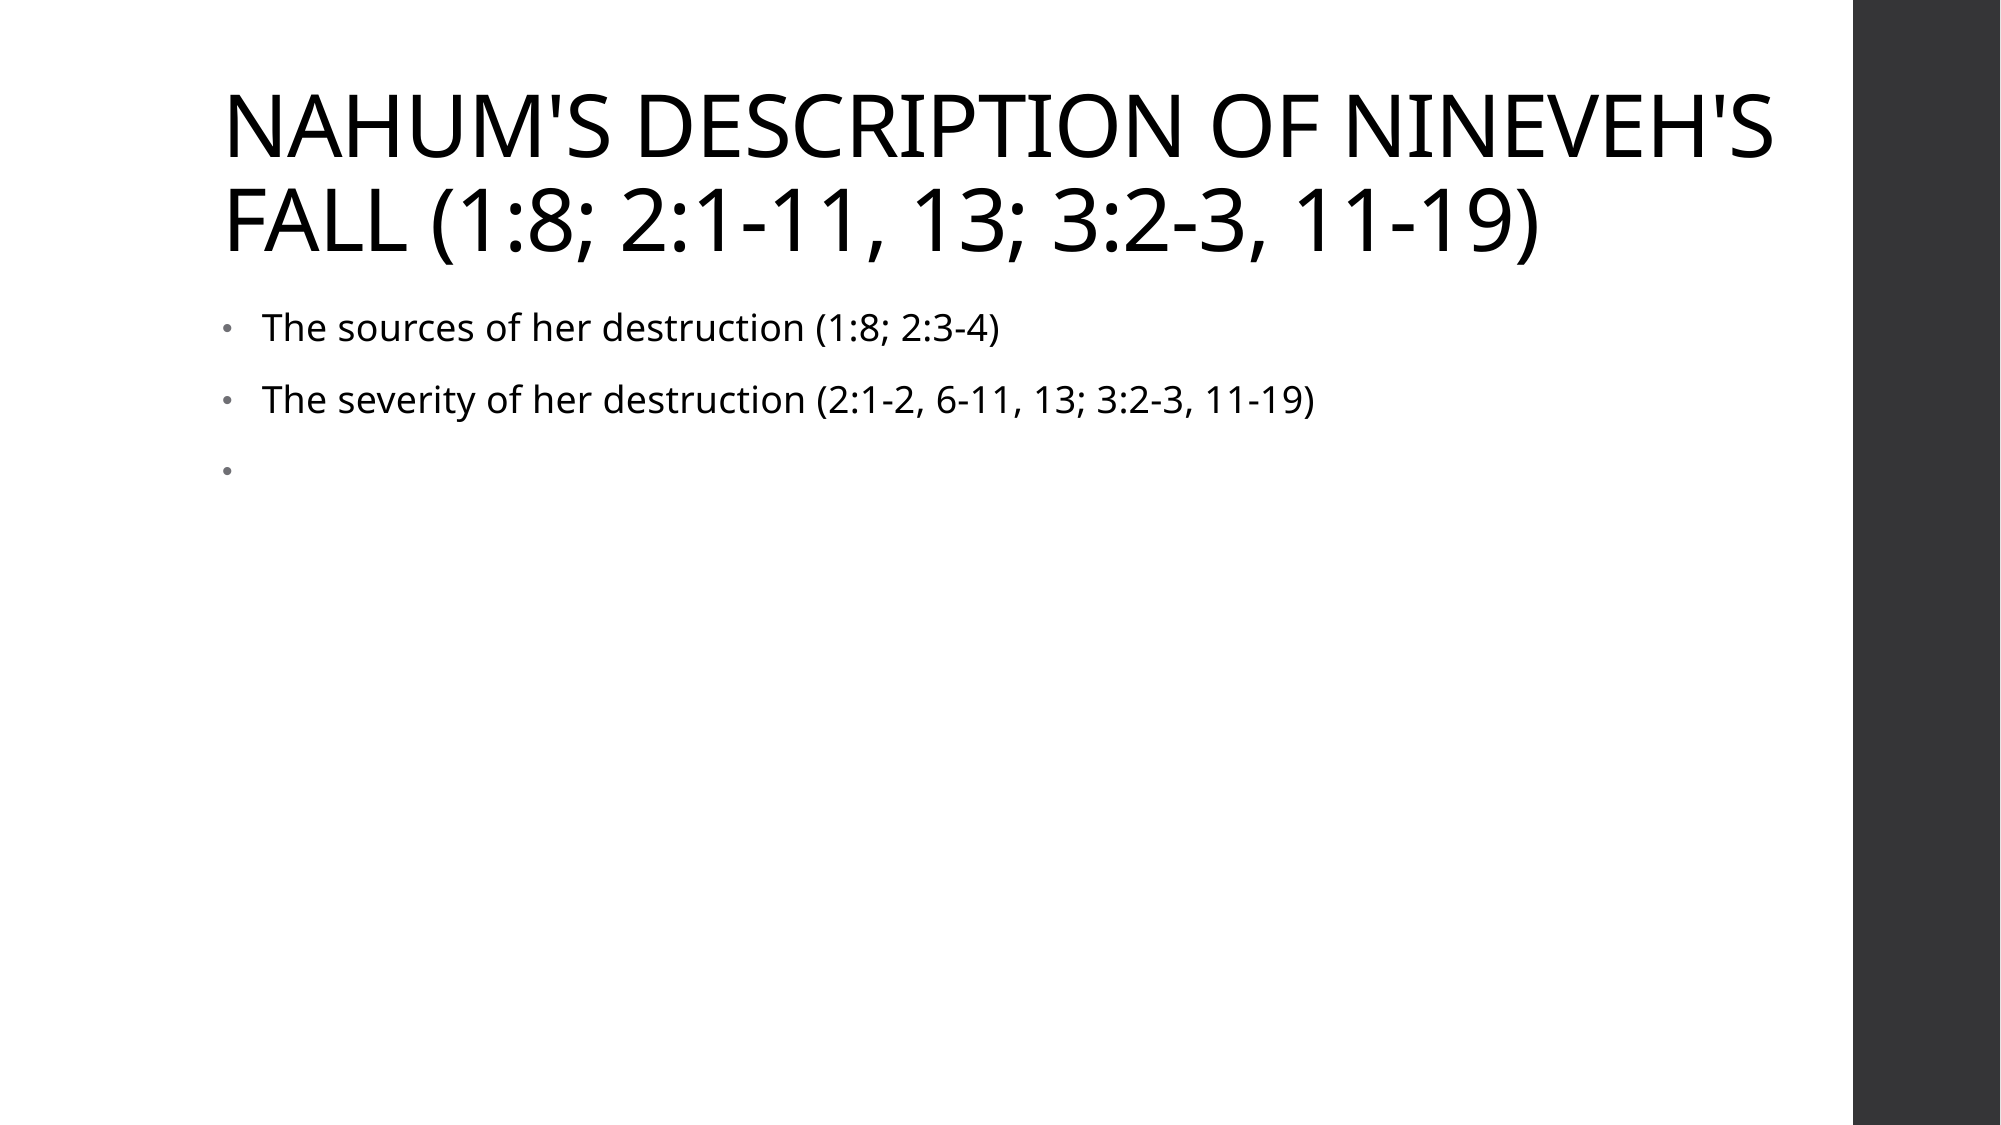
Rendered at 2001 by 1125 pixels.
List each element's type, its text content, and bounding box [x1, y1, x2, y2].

list The sources of her destruction (1:8; 2:3-4) The severity of her destruction (2:1-2, 6-11, 13; 3:2-3, 11-19) [206, 299, 1617, 1014]
title NAHUM'S DESCRIPTION OF NINEVEH'S FALL (1:8; 2:1-11, 13; 3:2-3, 11-19) [206, 60, 1797, 278]
